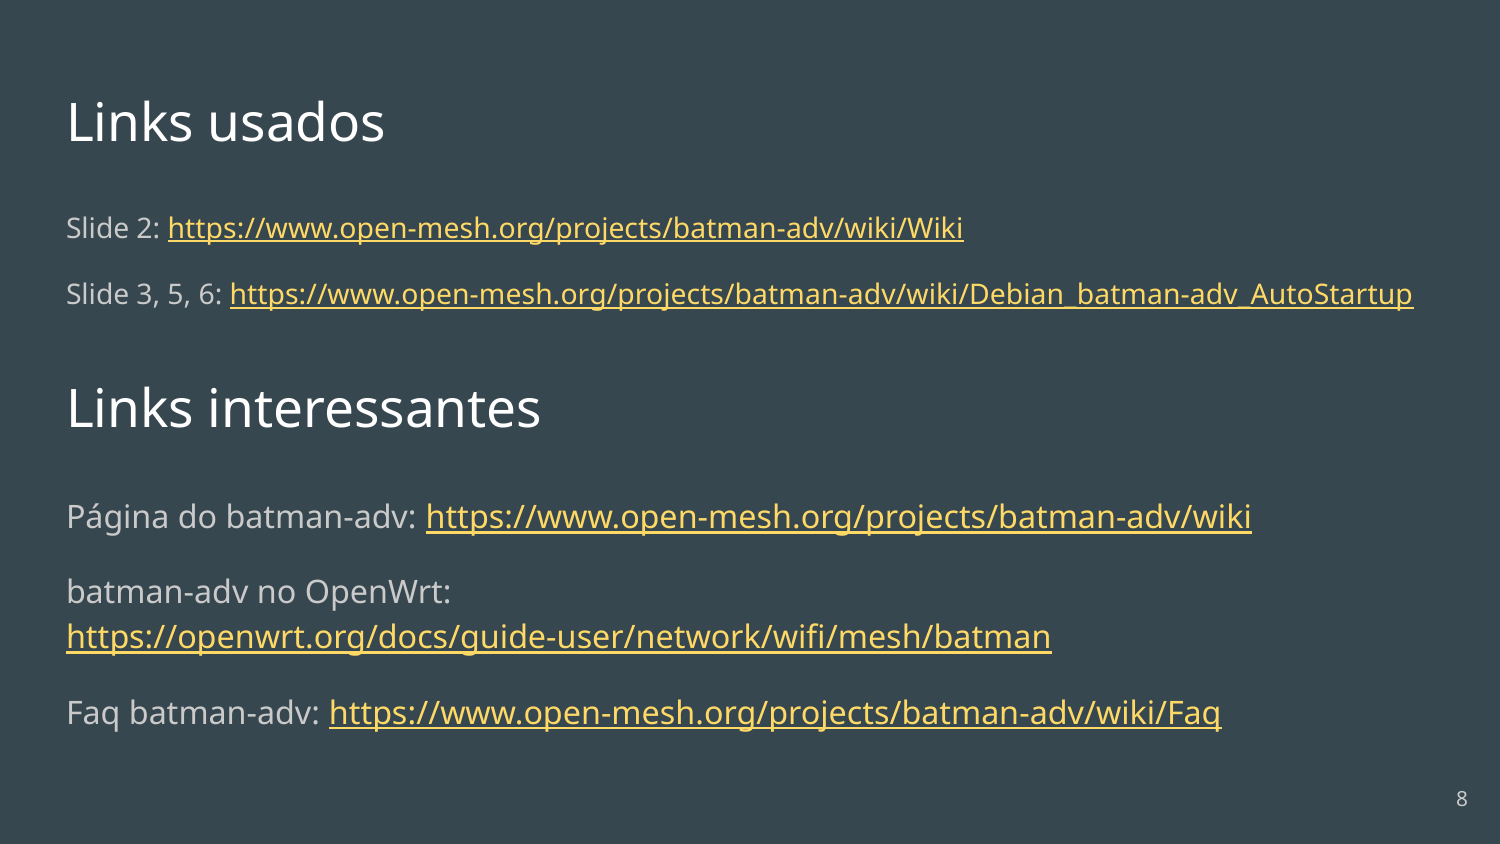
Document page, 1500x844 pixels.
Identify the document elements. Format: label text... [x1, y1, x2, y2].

title Links usados [51, 72, 1449, 167]
list Slide 2: https://www.open-mesh.org/projects/batman-adv/wiki/Wiki Slide 3, 5, 6: https://www.open-mesh.org/projects/batman-adv/wiki/Debian_batman-adv_AutoStartup [51, 189, 1449, 353]
slide_number <number> [1392, 767, 1483, 833]
title Links interessantes [51, 358, 1449, 453]
list Página do batman-adv: https://www.open-mesh.org/projects/batman-adv/wiki batman-adv no OpenWrt: https://openwrt.org/docs/guide-user/network/wifi/mesh/batman Faq batman-adv: https://www.open-mesh.org/projects/batman-adv/wiki/Faq [51, 474, 1449, 768]
